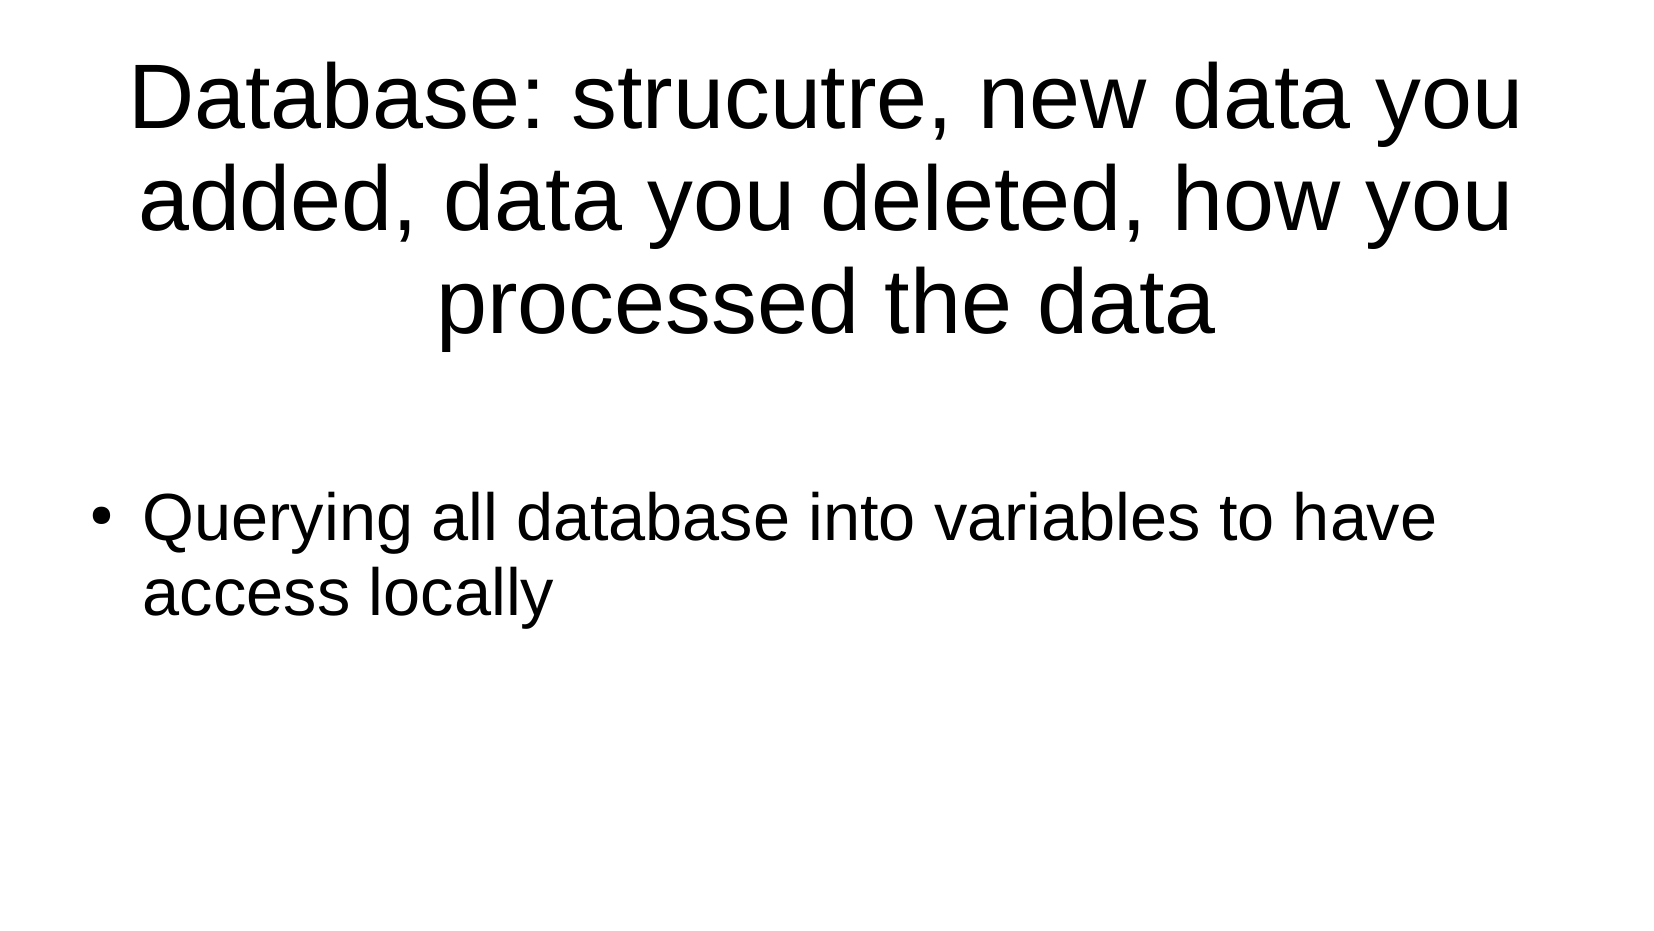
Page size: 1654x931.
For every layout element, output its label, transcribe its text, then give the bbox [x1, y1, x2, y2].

title Database: strucutre, new data you added, data you deleted, how you processed the data [82, 45, 1571, 353]
list Querying all database into variables to have access locally [71, 480, 1561, 841]
